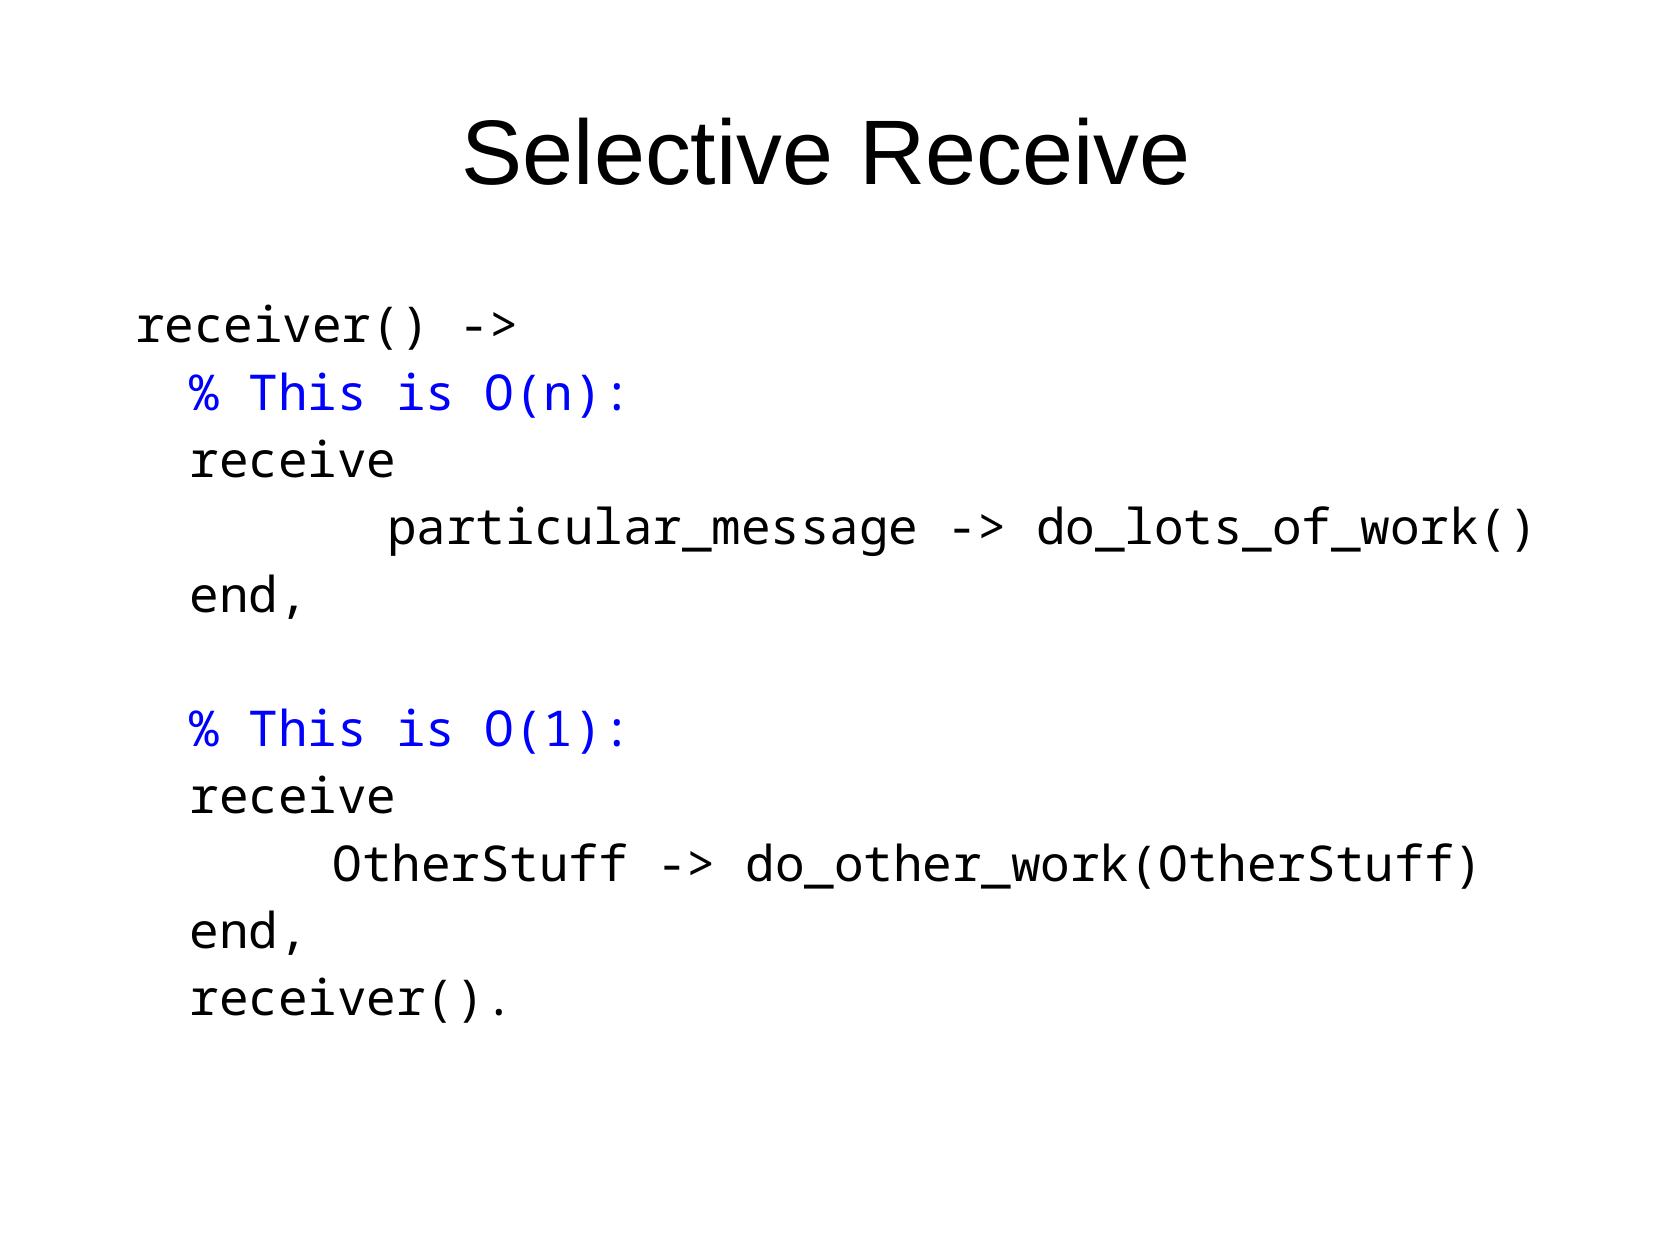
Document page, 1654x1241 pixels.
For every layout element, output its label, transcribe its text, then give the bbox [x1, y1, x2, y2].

list receiver() -> % This is O(n): receive particular_message -> do_lots_of_work() end, % This is O(1): receive OtherStuff -> do_other_work(OtherStuff) end, receiver(). [82, 290, 1571, 1109]
title Selective Receive [82, 49, 1571, 257]
